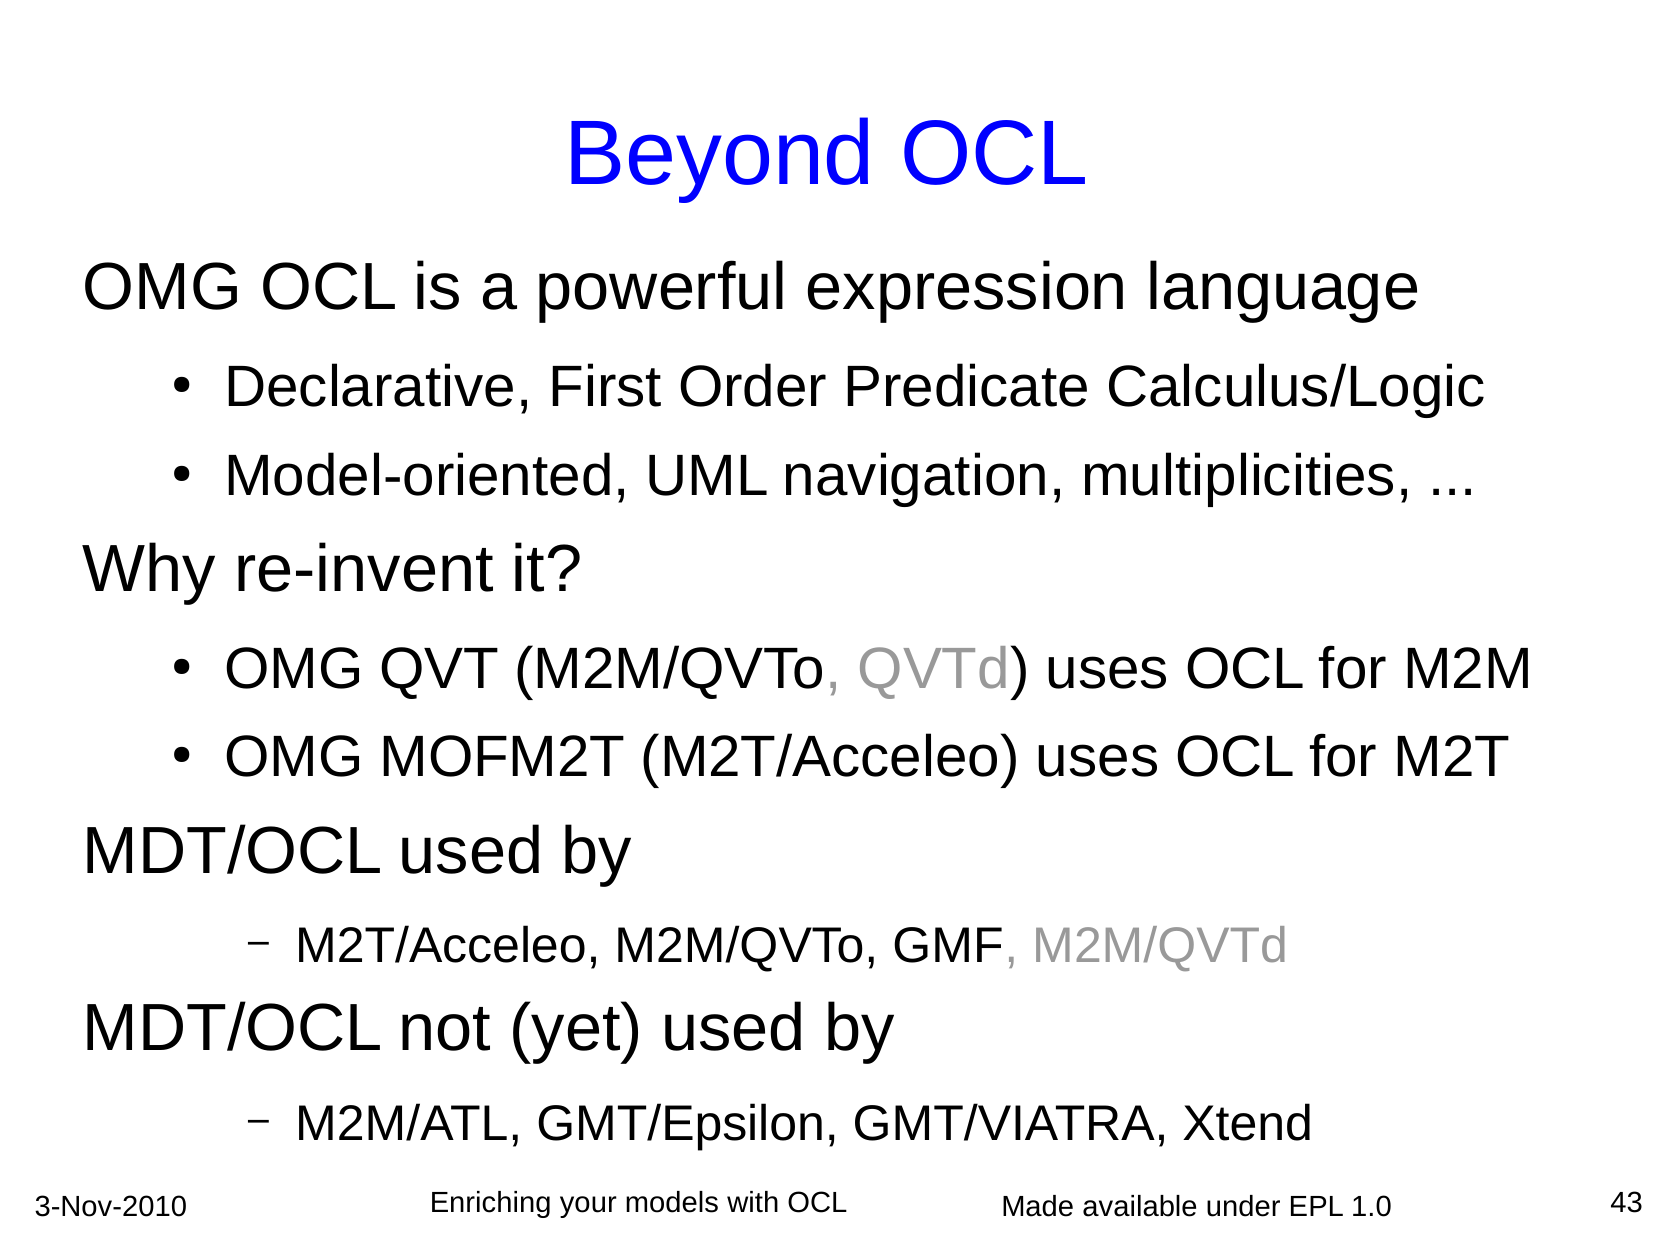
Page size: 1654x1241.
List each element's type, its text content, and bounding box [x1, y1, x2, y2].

title Beyond OCL [82, 49, 1571, 249]
list OMG OCL is a powerful expression language Declarative, First Order Predicate Calculus/Logic Model-oriented, UML navigation, multiplicities, ... Why re-invent it? OMG QVT (M2M/QVTo, QVTd) uses OCL for M2M OMG MOFM2T (M2T/Acceleo) uses OCL for M2T MDT/OCL used by M2T/Acceleo, M2M/QVTo, GMF, M2M/QVTd MDT/OCL not (yet) used by M2M/ATL, GMT/Epsilon, GMT/VIATRA, Xtend [82, 249, 1571, 1191]
